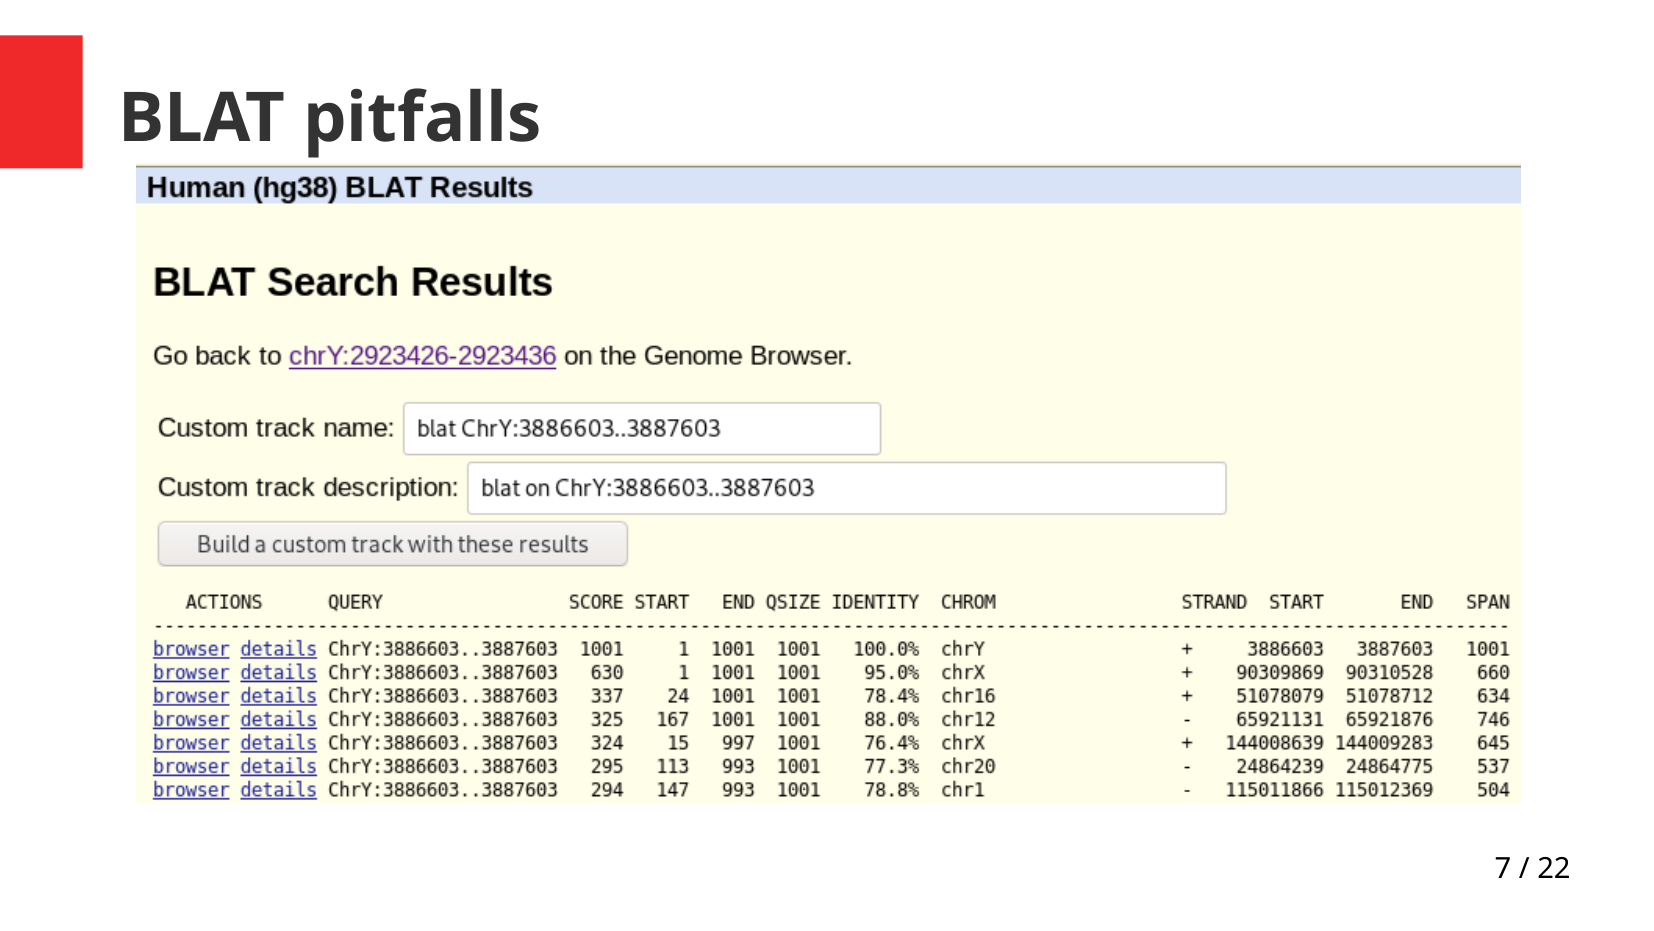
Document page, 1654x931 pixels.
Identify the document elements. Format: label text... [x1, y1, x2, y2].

title BLAT pitfalls [118, 37, 1571, 193]
picture [136, 163, 1521, 803]
